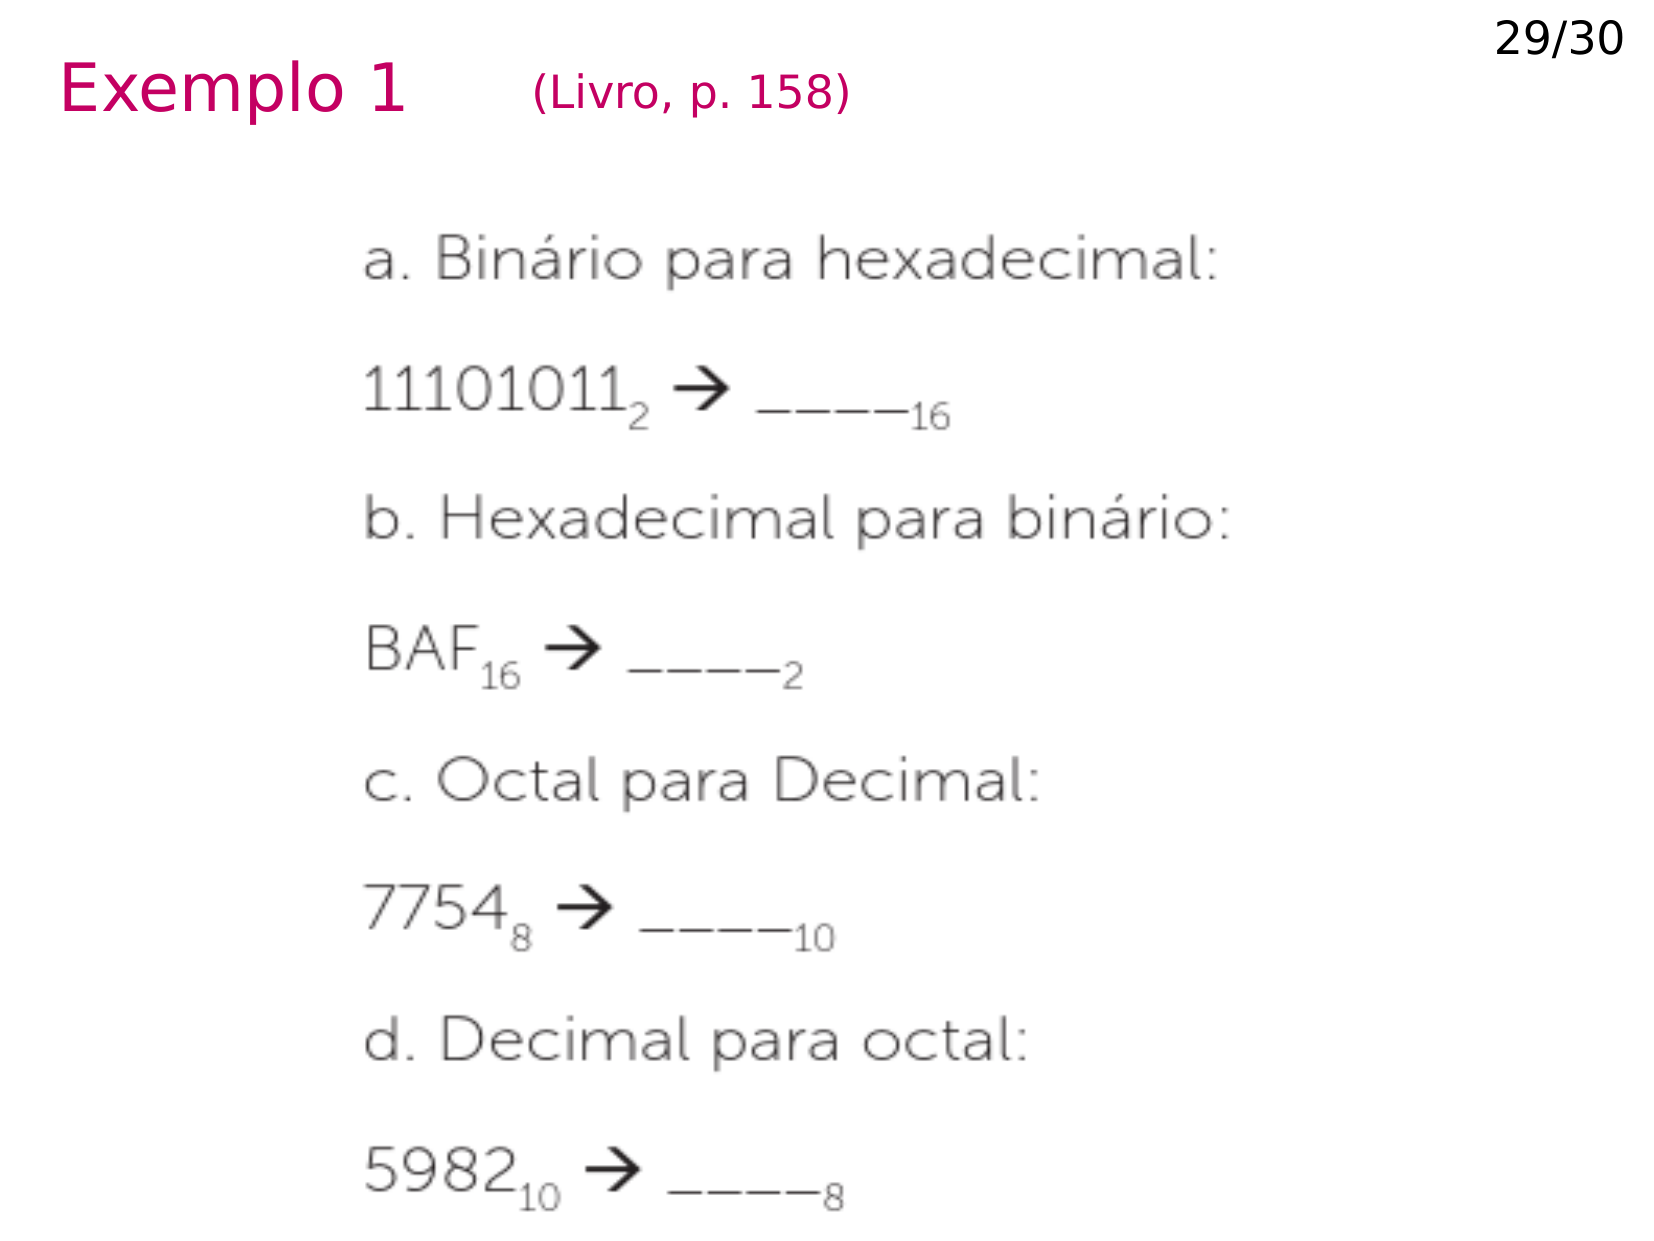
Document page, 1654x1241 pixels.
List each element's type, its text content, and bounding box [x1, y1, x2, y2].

text_box (Livro, p. 158) [516, 59, 934, 128]
picture [295, 212, 1288, 1234]
title Exemplo 1 [59, 29, 1625, 148]
